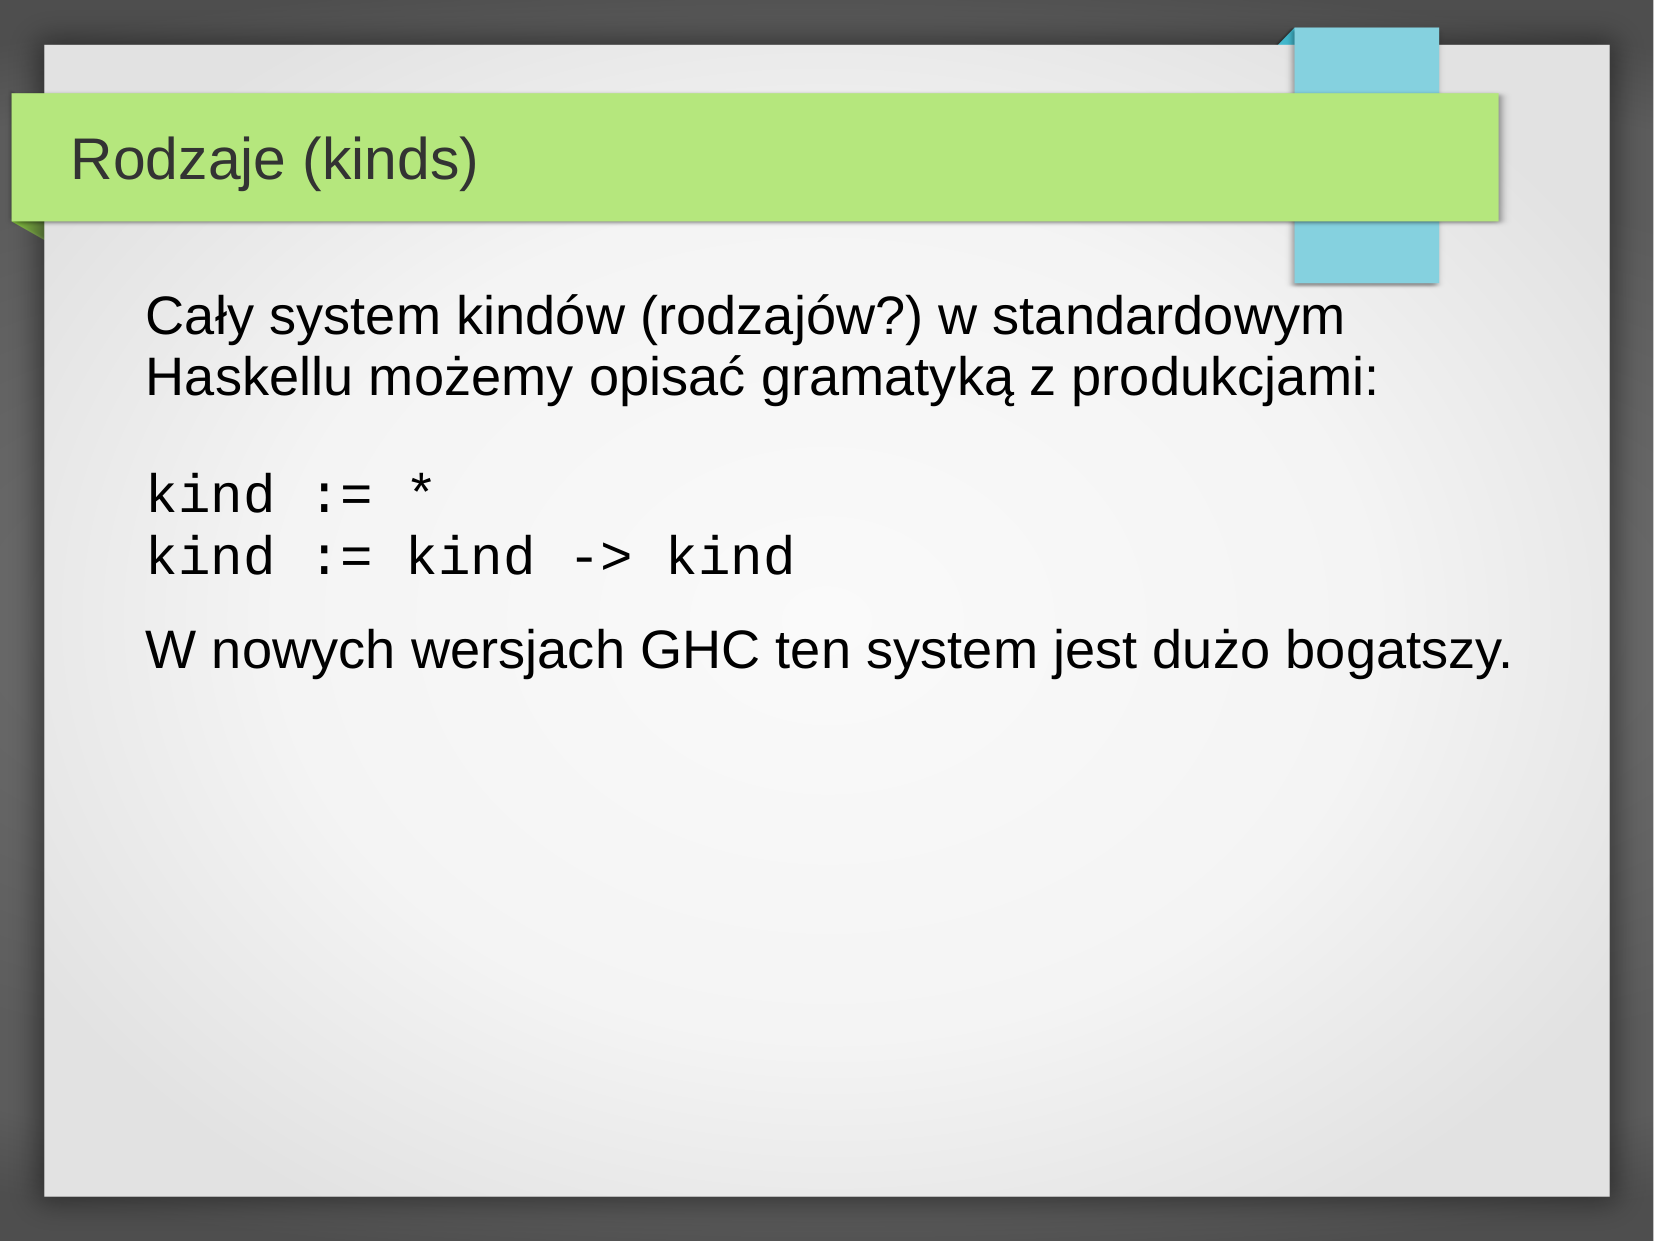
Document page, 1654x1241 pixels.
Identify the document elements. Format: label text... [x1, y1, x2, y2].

picture [0, 0, 1654, 1241]
list Cały system kindów (rodzajów?) w standardowym Haskellu możemy opisać gramatyką z produkcjami: kind := * kind := kind -> kind W nowych wersjach GHC ten system jest dużo bogatszy. [75, 285, 1564, 1006]
title Rodzaje (kinds) [70, 106, 1229, 213]
